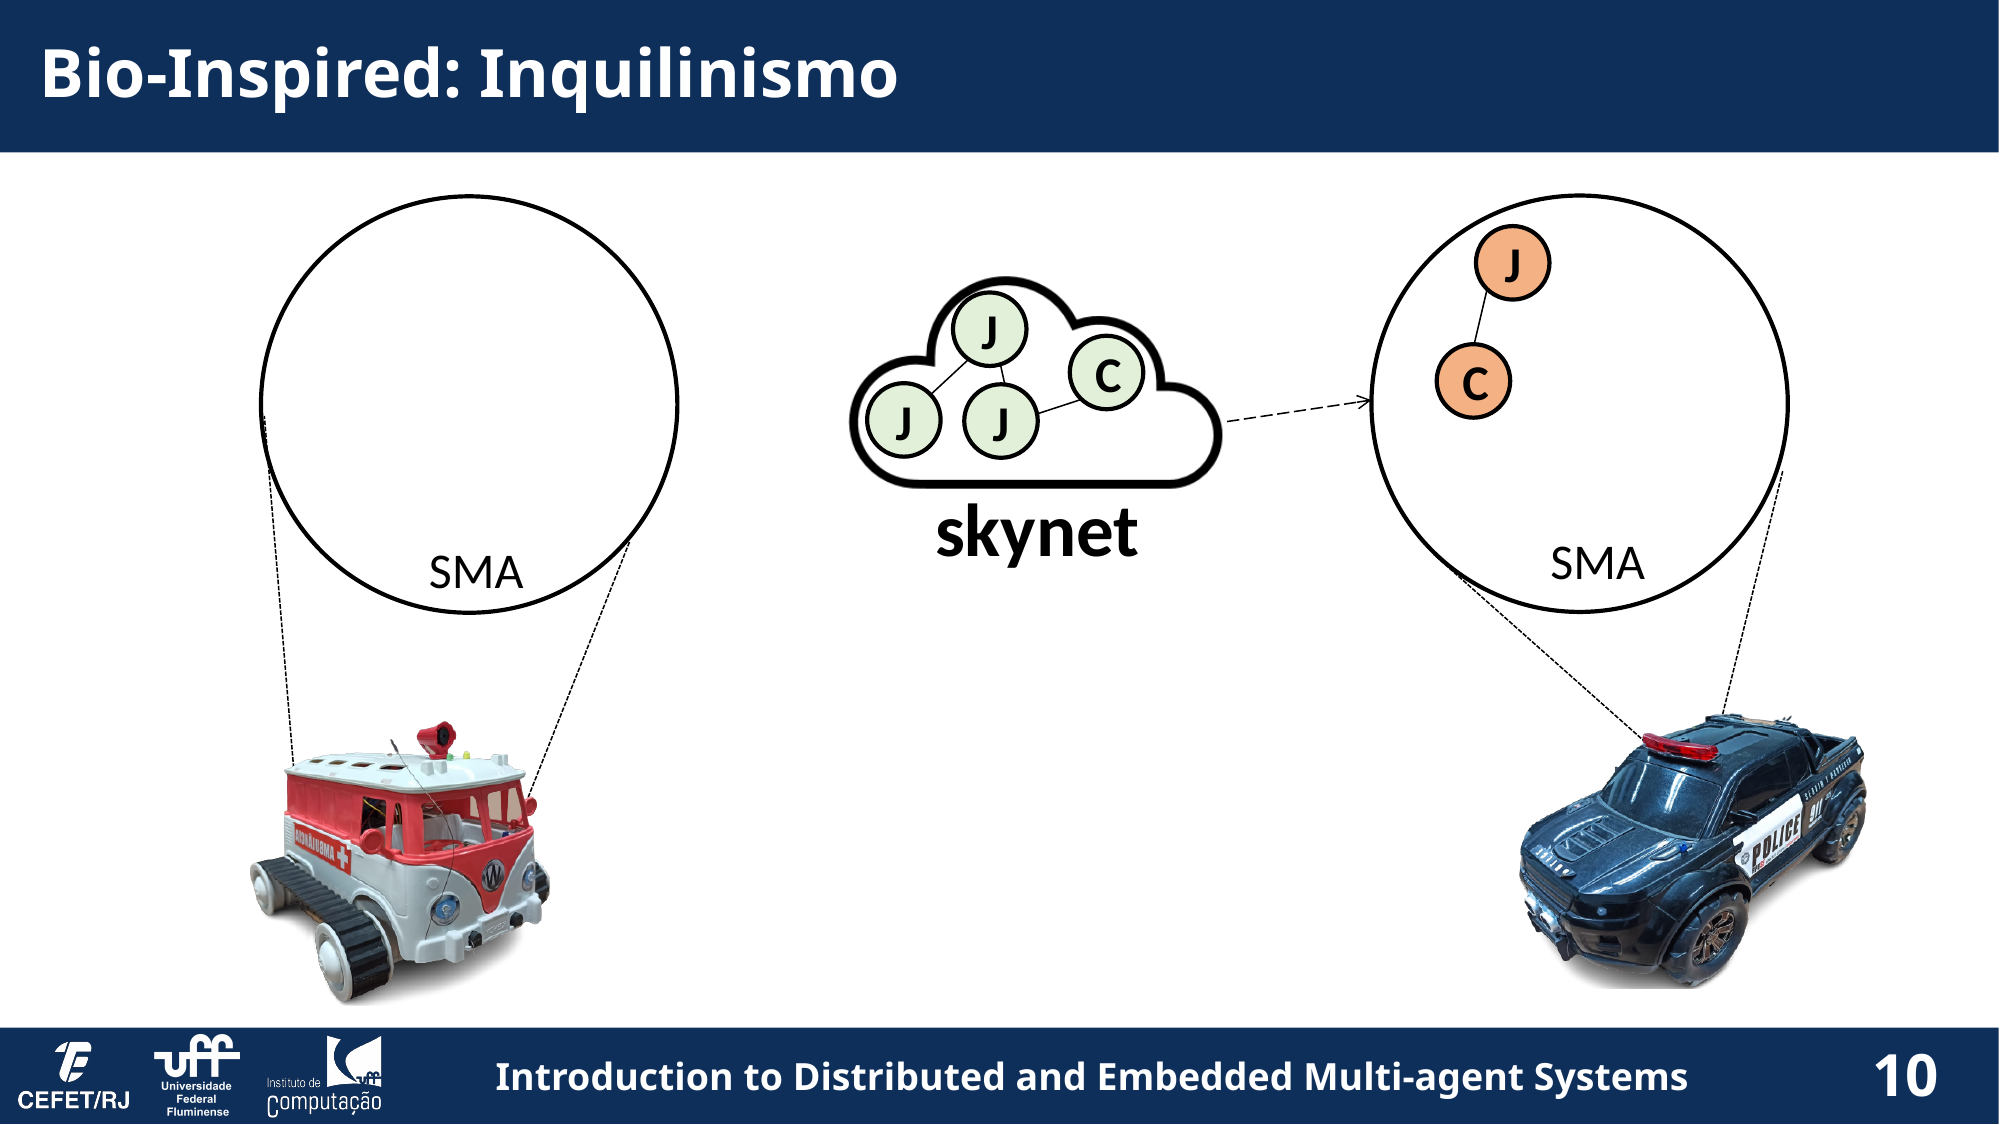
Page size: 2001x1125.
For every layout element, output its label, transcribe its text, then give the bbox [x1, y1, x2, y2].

picture [1513, 711, 1872, 989]
text_box J [867, 383, 941, 457]
picture [18, 1021, 129, 1125]
text_box Bio-Inspired: Inquilinismo [25, 23, 1999, 119]
text_box skynet [920, 474, 1155, 580]
text_box SMA [414, 531, 539, 607]
text_box SMA [1535, 522, 1660, 598]
picture [265, 1033, 383, 1118]
picture [153, 1033, 241, 1121]
text_box C [1436, 344, 1511, 418]
text_box [260, 196, 678, 606]
picture [245, 719, 555, 1006]
picture [824, 170, 1249, 595]
text_box C [1069, 335, 1144, 410]
text_box [1371, 195, 1788, 612]
text_box J [1475, 226, 1550, 300]
text_box J [964, 384, 1038, 458]
text_box J [952, 292, 1027, 366]
text_box [420, 607, 518, 613]
